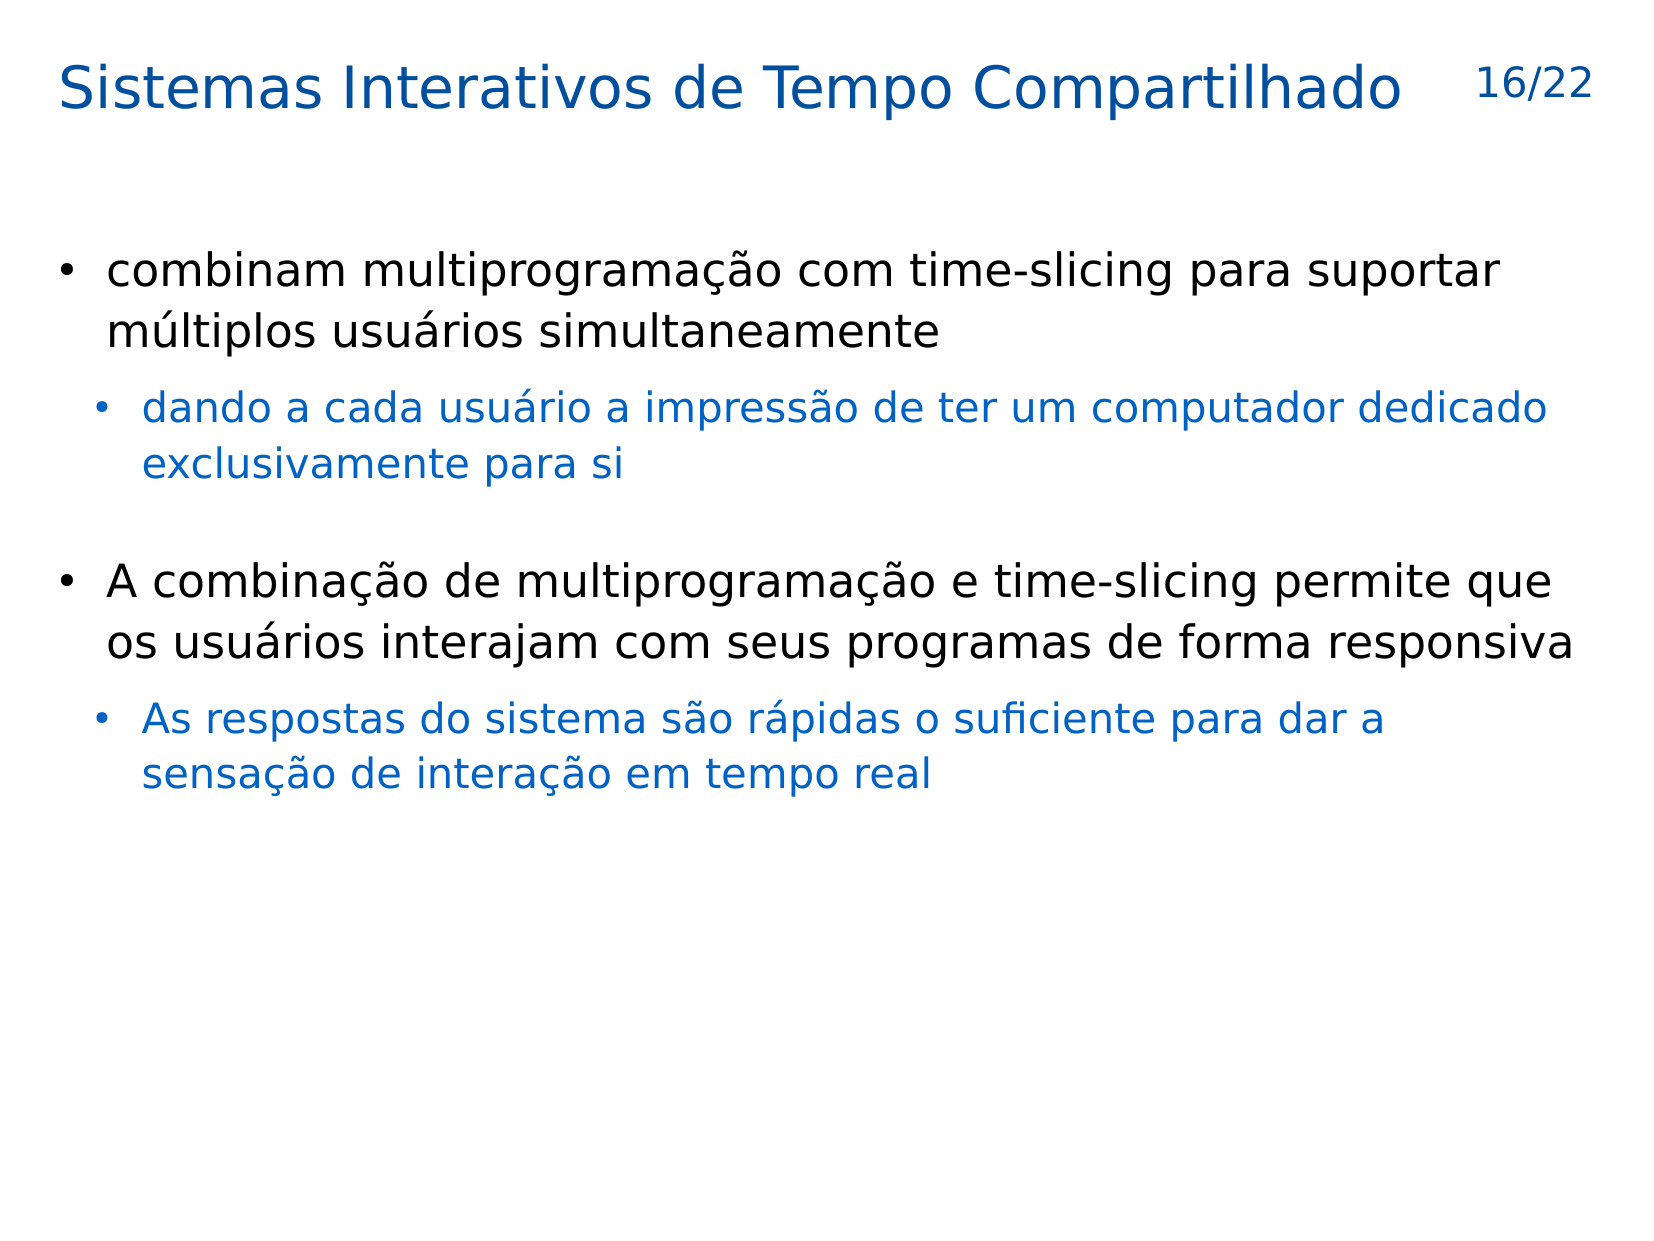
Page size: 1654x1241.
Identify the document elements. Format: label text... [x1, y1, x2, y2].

title Sistemas Interativos de Tempo Compartilhado [59, 29, 1625, 148]
list combinam multiprogramação com time-slicing para suportar múltiplos usuários simultaneamente dando a cada usuário a impressão de ter um computador dedicado exclusivamente para si A combinação de multiprogramação e time-slicing permite que os usuários interajam com seus programas de forma responsiva As respostas do sistema são rápidas o suficiente para dar a sensação de interação em tempo real [59, 236, 1595, 1211]
